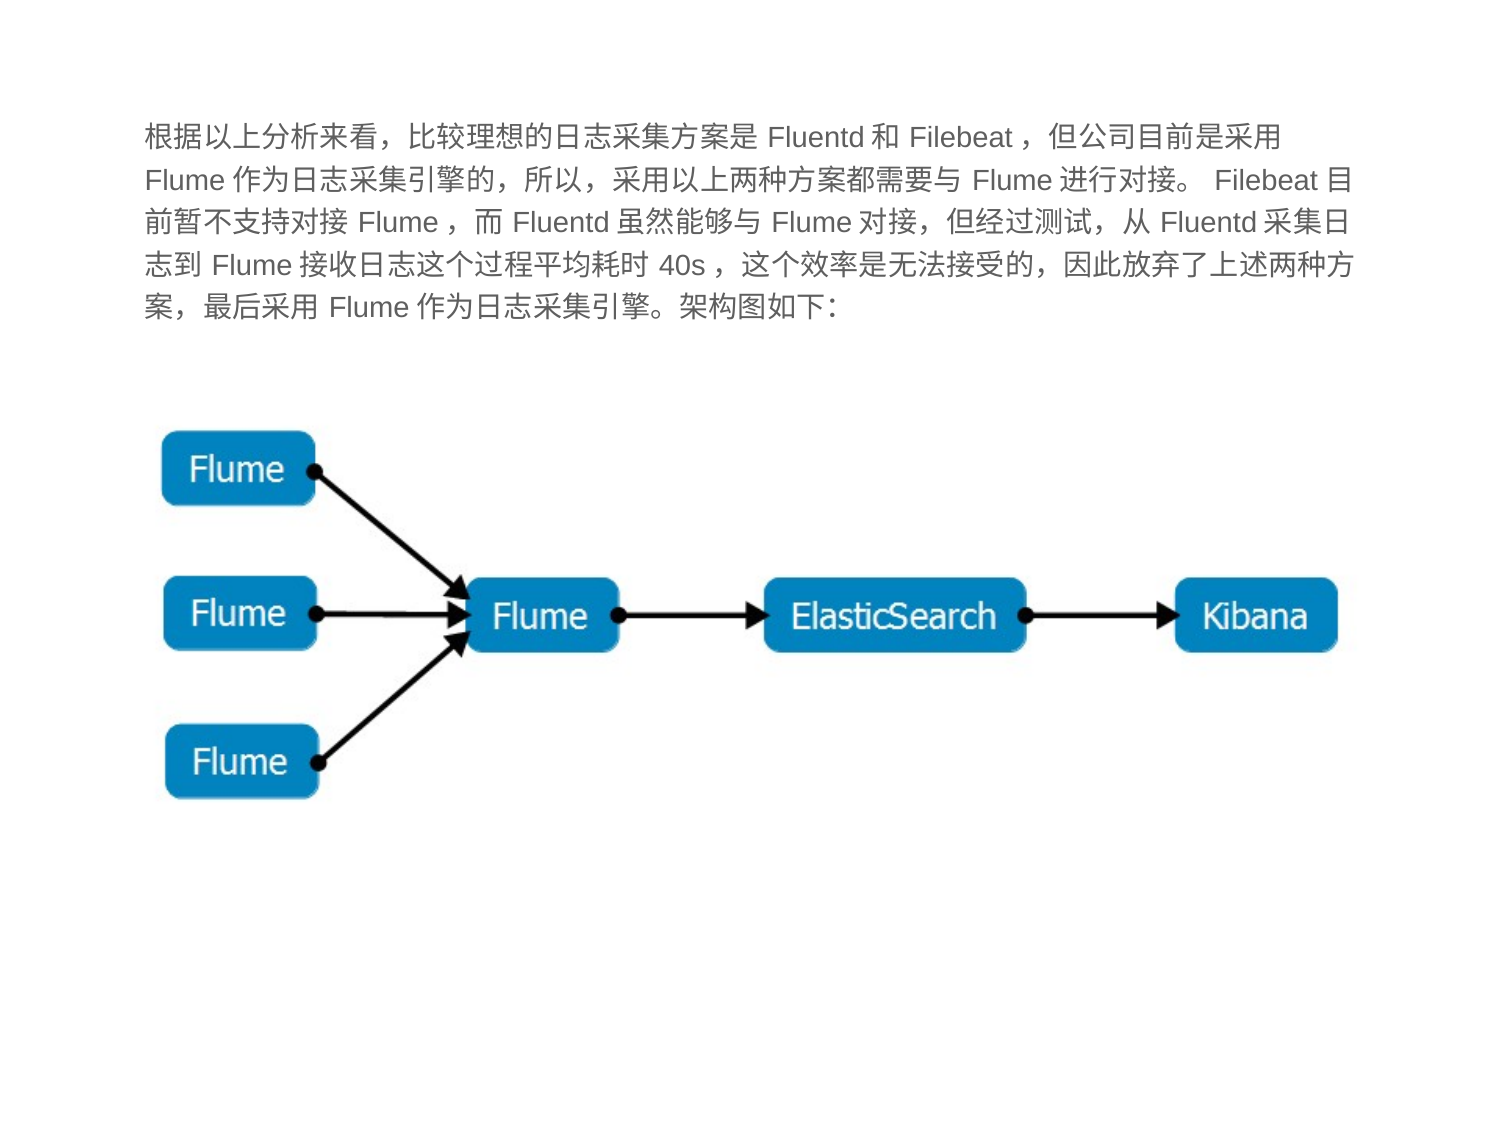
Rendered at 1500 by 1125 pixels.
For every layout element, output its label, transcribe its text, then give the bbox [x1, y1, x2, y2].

text_box 根据以上分析来看，比较理想的日志采集方案是Fluentd和Filebeat，但公司目前是采用Flume作为日志采集引擎的，所以，采用以上两种方案都需要与Flume进行对接。Filebeat目前暂不支持对接Flume，而Fluentd虽然能够与Flume对接，但经过测试，从Fluentd采集日志到Flume接收日志这个过程平均耗时40s，这个效率是无法接受的，因此放弃了上述两种方案，最后采用Flume作为日志采集引擎。架构图如下： [129, 106, 1382, 310]
picture [131, 401, 1371, 839]
